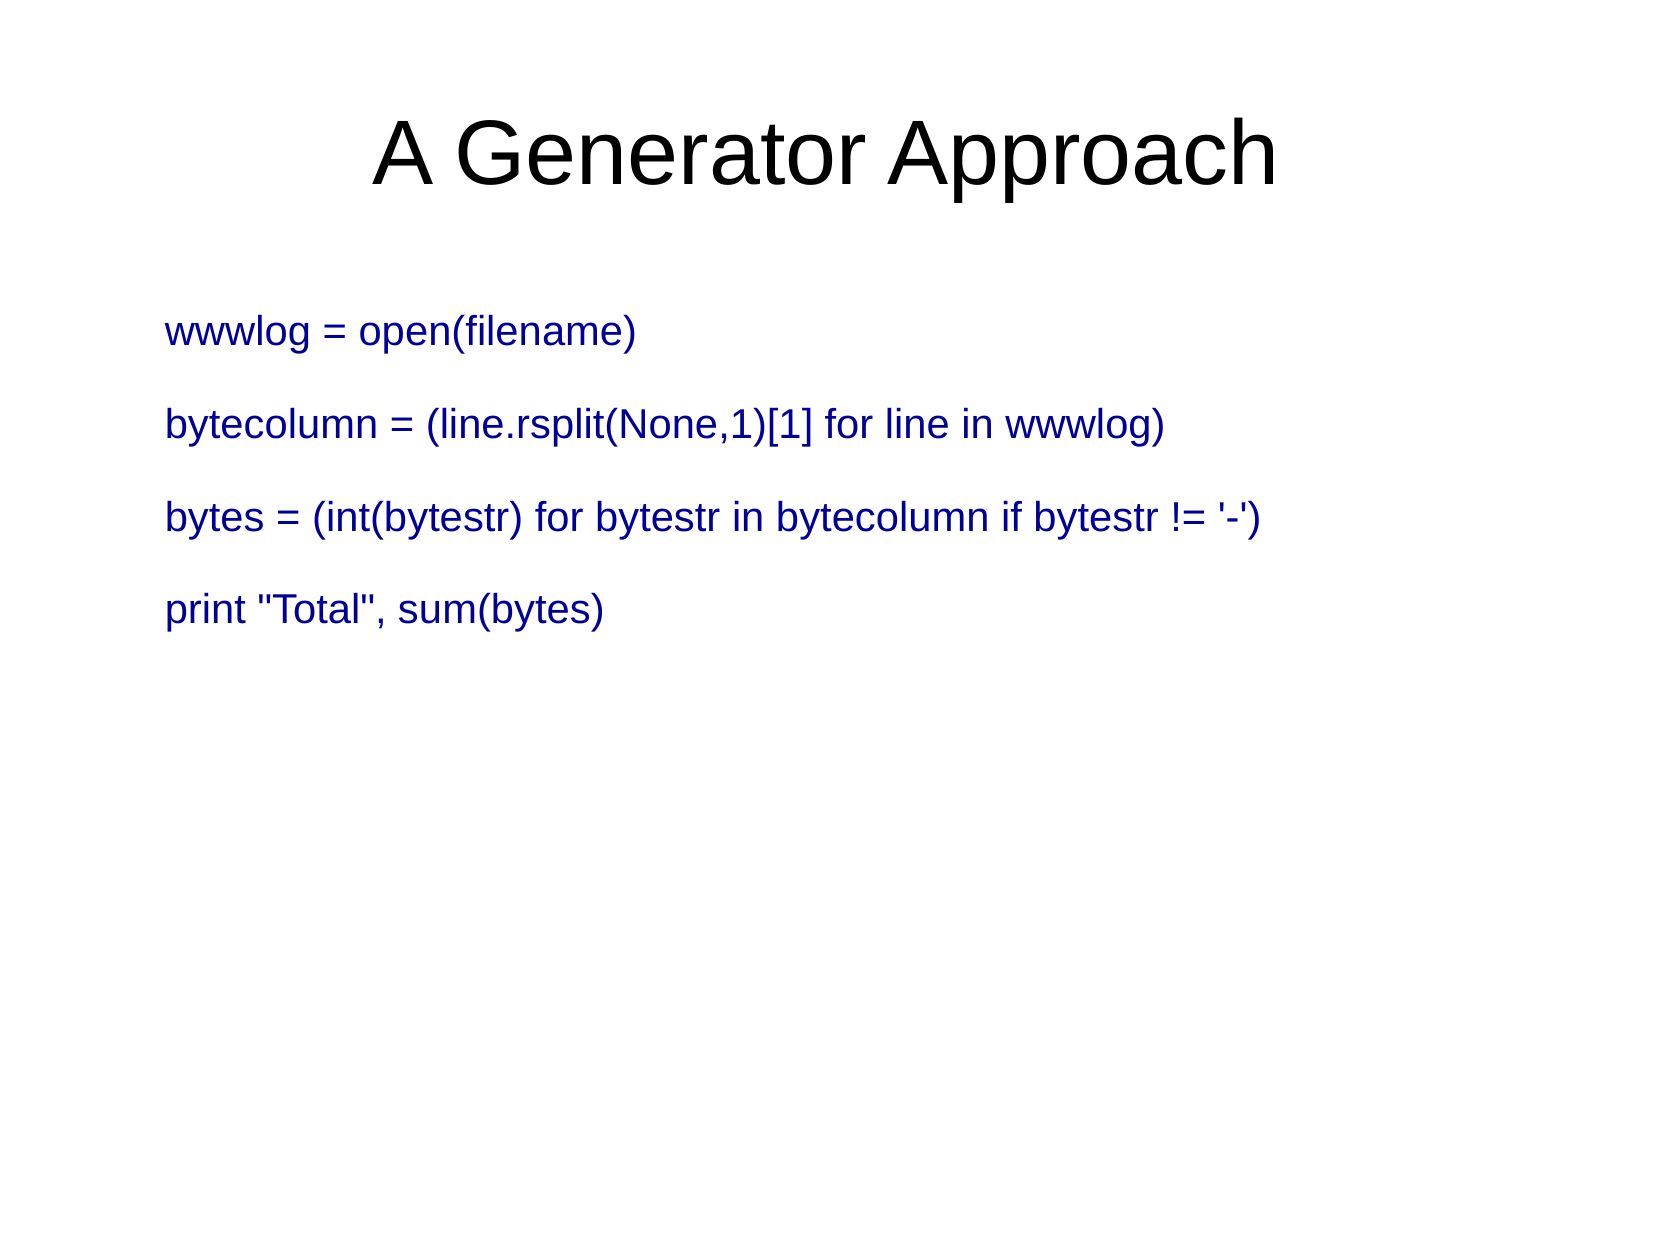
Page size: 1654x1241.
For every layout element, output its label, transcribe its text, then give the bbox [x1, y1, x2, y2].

text_box wwwlog = open(filename) bytecolumn = (line.rsplit(None,1)[1] for line in wwwlog) bytes = (int(bytestr) for bytestr in bytecolumn if bytestr != '-') print "Total", sum(bytes) [150, 300, 1277, 644]
title A Generator Approach [82, 49, 1571, 257]
